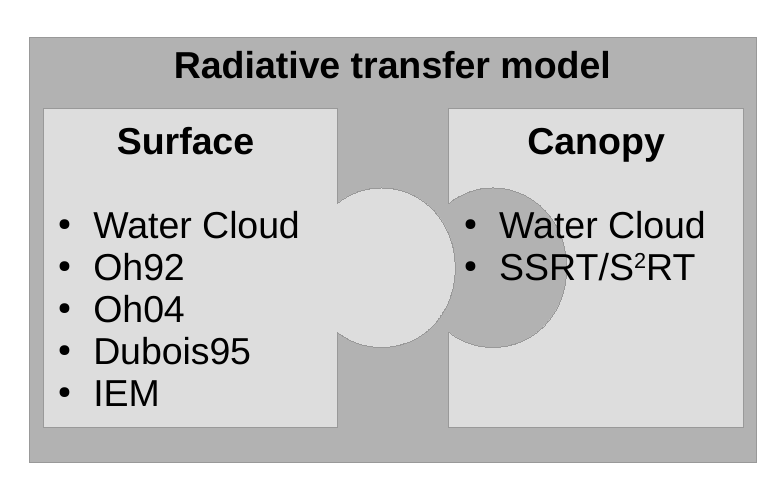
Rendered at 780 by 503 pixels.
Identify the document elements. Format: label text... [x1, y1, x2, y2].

text_box Canopy Water Cloud SSRT/S2RT [448, 108, 744, 428]
text_box Surface Water Cloud Oh92 Oh04 Dubois95 IEM [43, 108, 456, 428]
text_box Radiative transfer model [29, 37, 757, 463]
